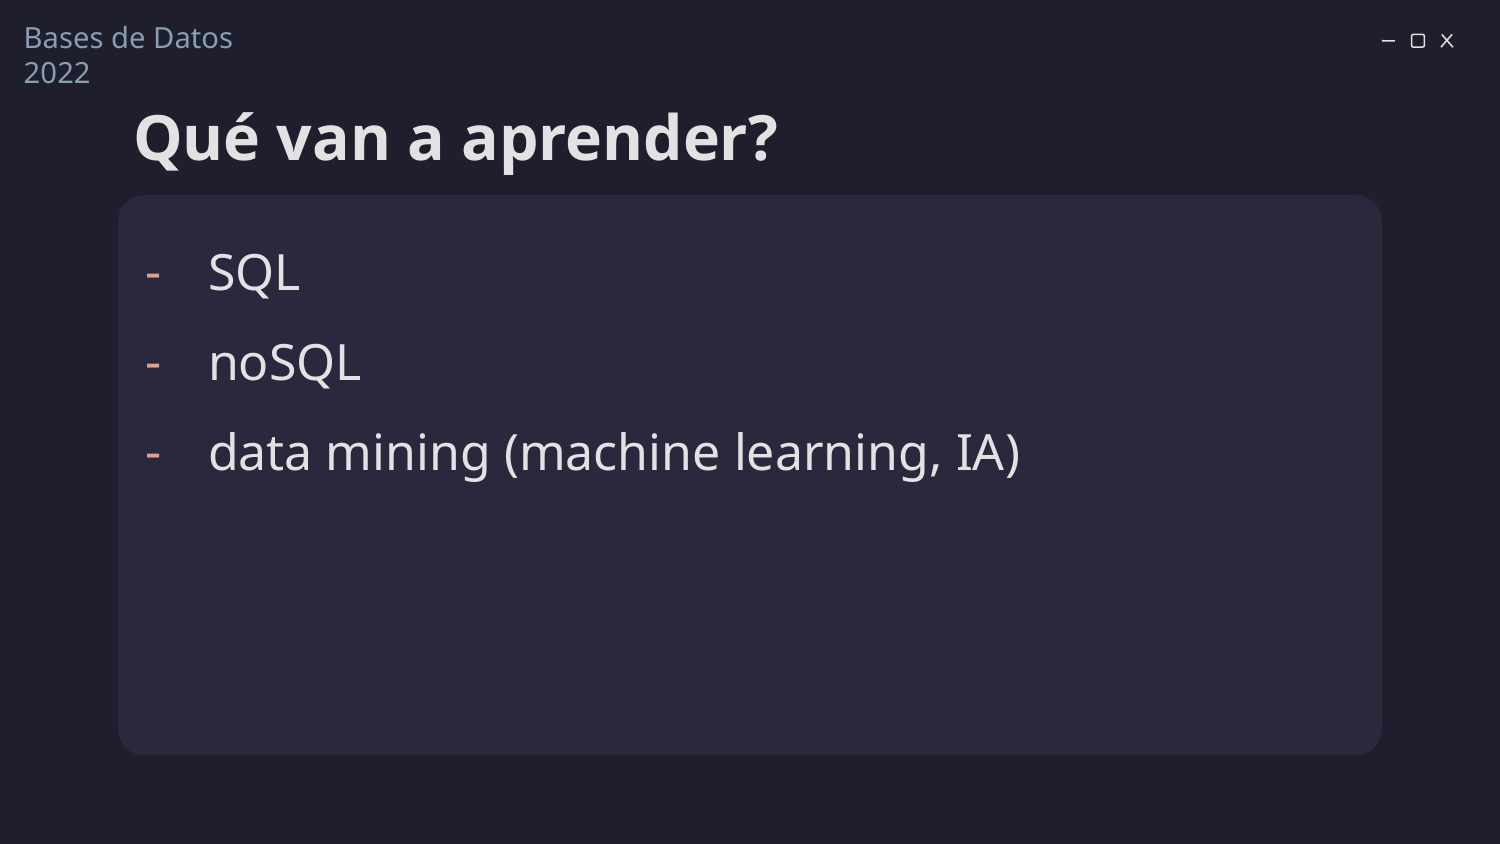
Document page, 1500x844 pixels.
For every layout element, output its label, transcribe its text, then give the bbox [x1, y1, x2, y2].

title Qué van a aprender? [118, 88, 1382, 183]
list SQL noSQL data mining (machine learning, IA) [118, 195, 1382, 750]
